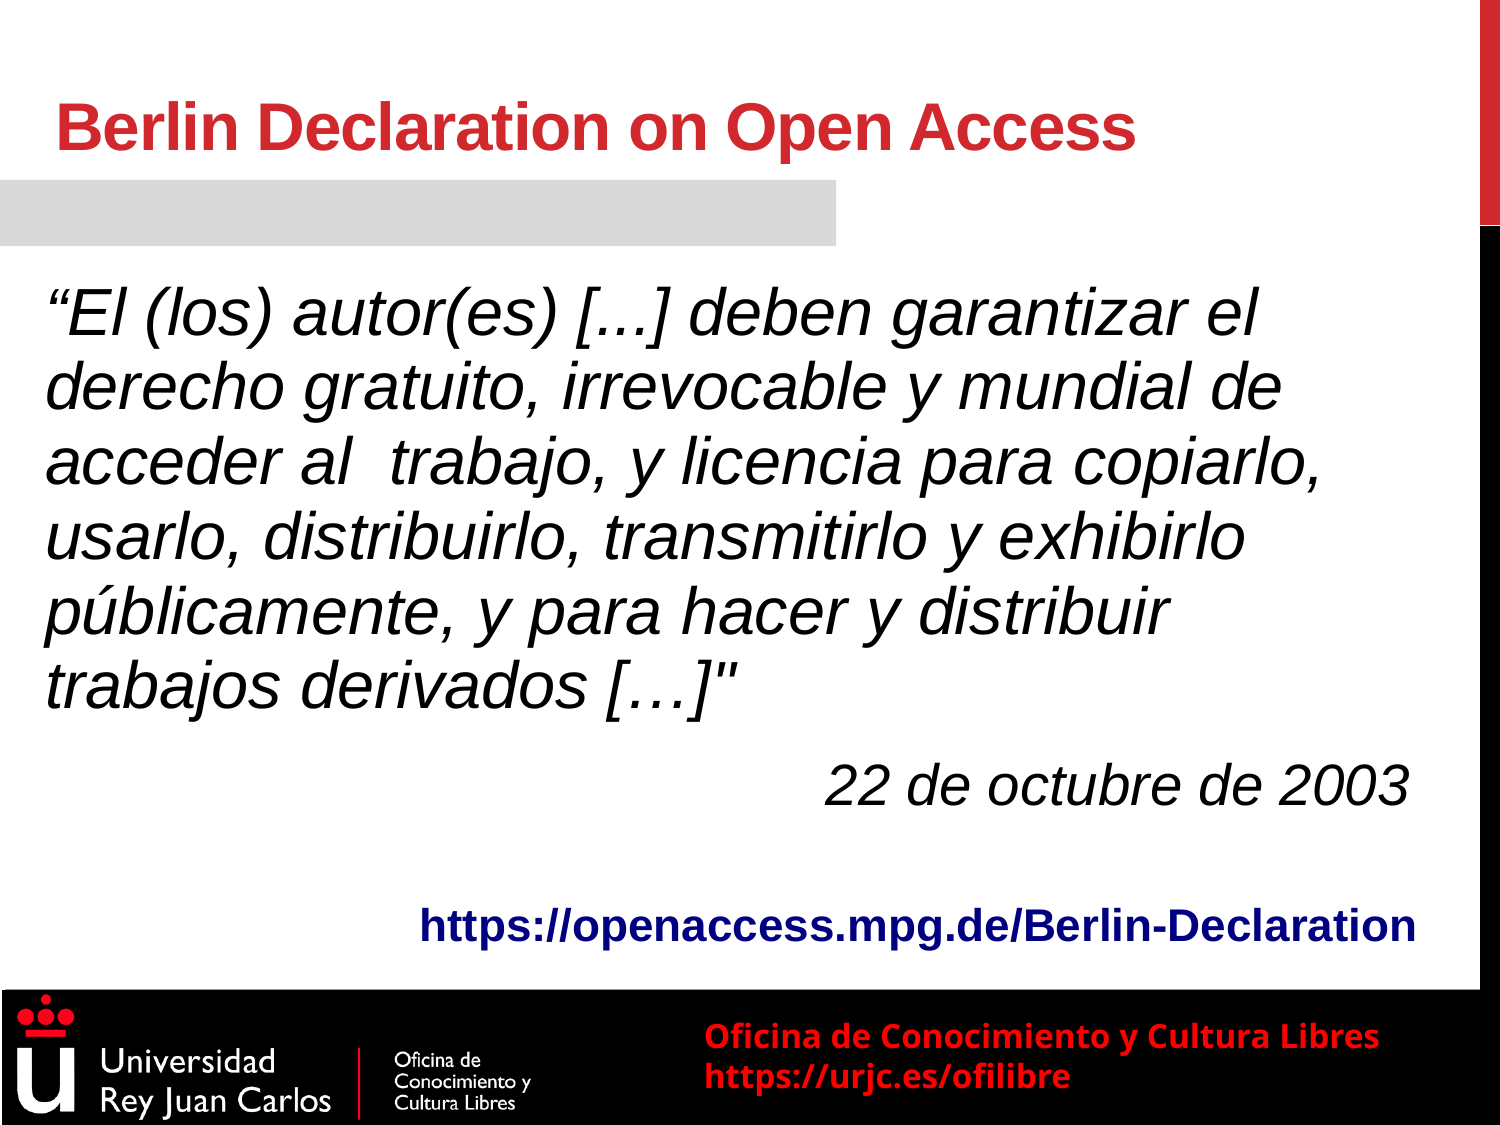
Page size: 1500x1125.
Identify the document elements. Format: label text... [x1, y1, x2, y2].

title [75, 15, 1425, 172]
text_box “El (los) autor(es) [...] deben garantizar el derecho gratuito, irrevocable y mundial de acceder al trabajo, y licencia para copiarlo, usarlo, distribuirlo, transmitirlo y exhibirlo públicamente, y para hacer y distribuir trabajos derivados […]'' 22 de octubre de 2003 [30, 267, 1426, 826]
text_box https://openaccess.mpg.de/Berlin-Declaration [405, 892, 1441, 961]
text_box Berlin Declaration on Open Access [0, 24, 1326, 172]
picture [17, 994, 531, 1120]
